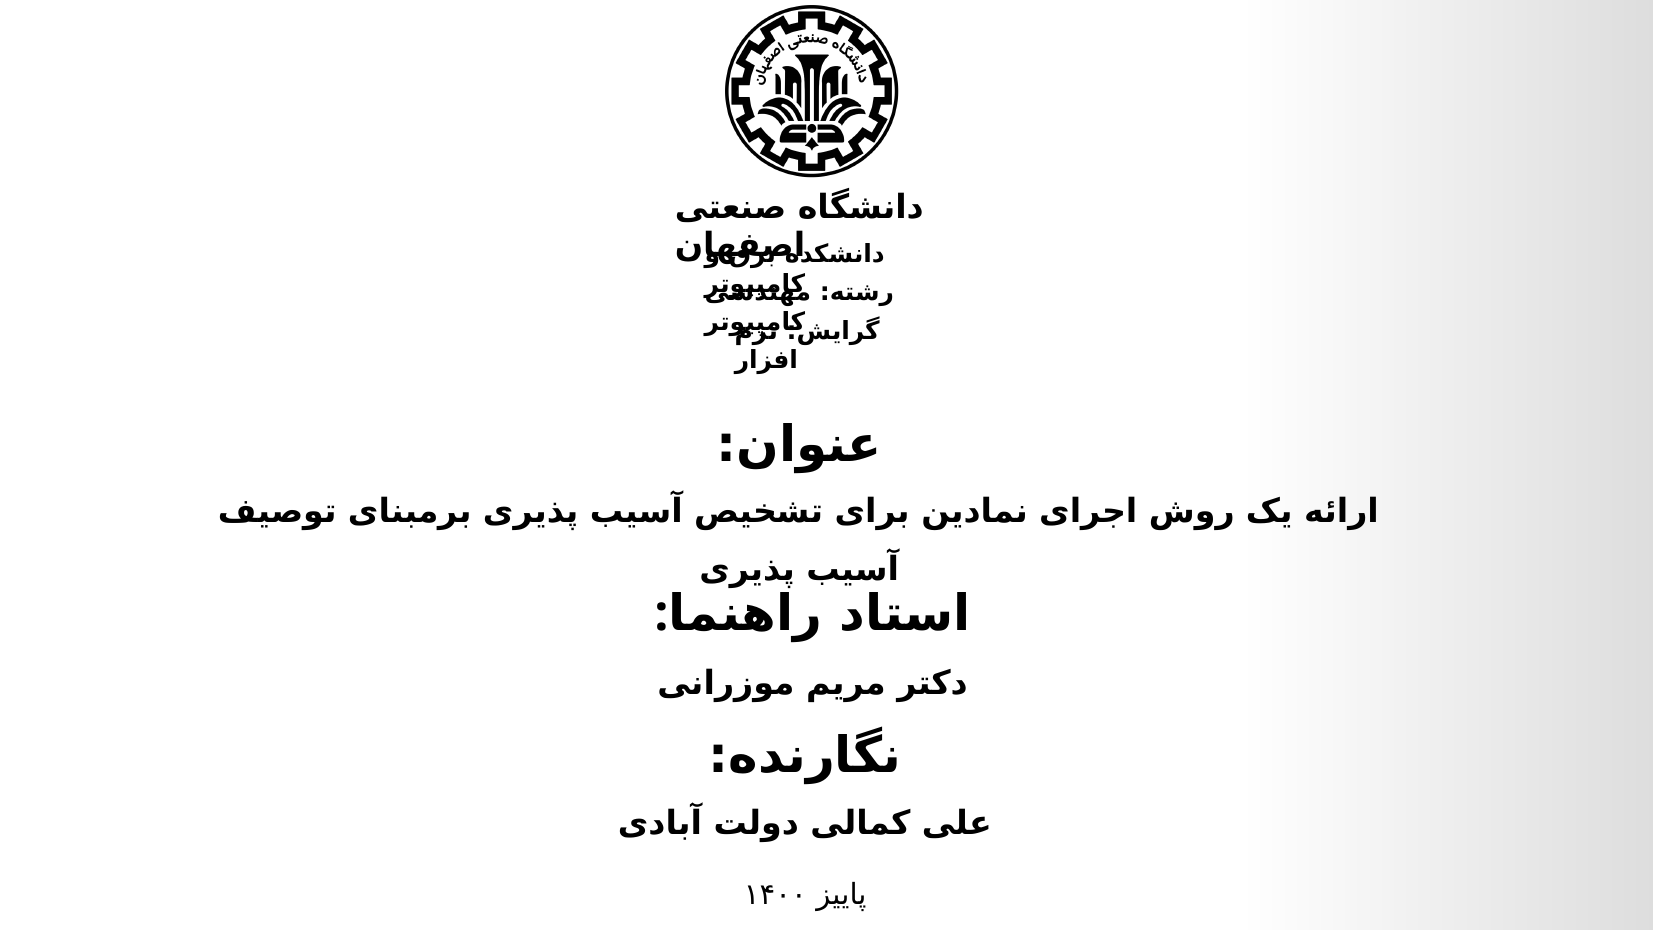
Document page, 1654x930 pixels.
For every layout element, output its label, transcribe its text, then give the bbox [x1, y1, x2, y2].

text_box عنوان: ارائه یک روش اجرای نمادین برای تشخیص آسیب پذیری برمبنای توصیف آسیب پذیری [176, 378, 1422, 537]
text_box دانشگاه صنعتی اصفهان [660, 180, 961, 237]
text_box رشته: مهندسی کامپیوتر [690, 269, 931, 310]
text_box پاییز ۱۴۰۰ [707, 870, 903, 915]
text_box نگارنده: علی کمالی دولت آبادی [602, 690, 1008, 830]
text_box :استاد راهنما دکتر مریم موزرانی [497, 535, 1128, 675]
text_box دانشکده برق و کامپیوتر [690, 232, 976, 276]
picture [722, 2, 901, 180]
text_box گرایش: نرم افزار [720, 309, 946, 349]
